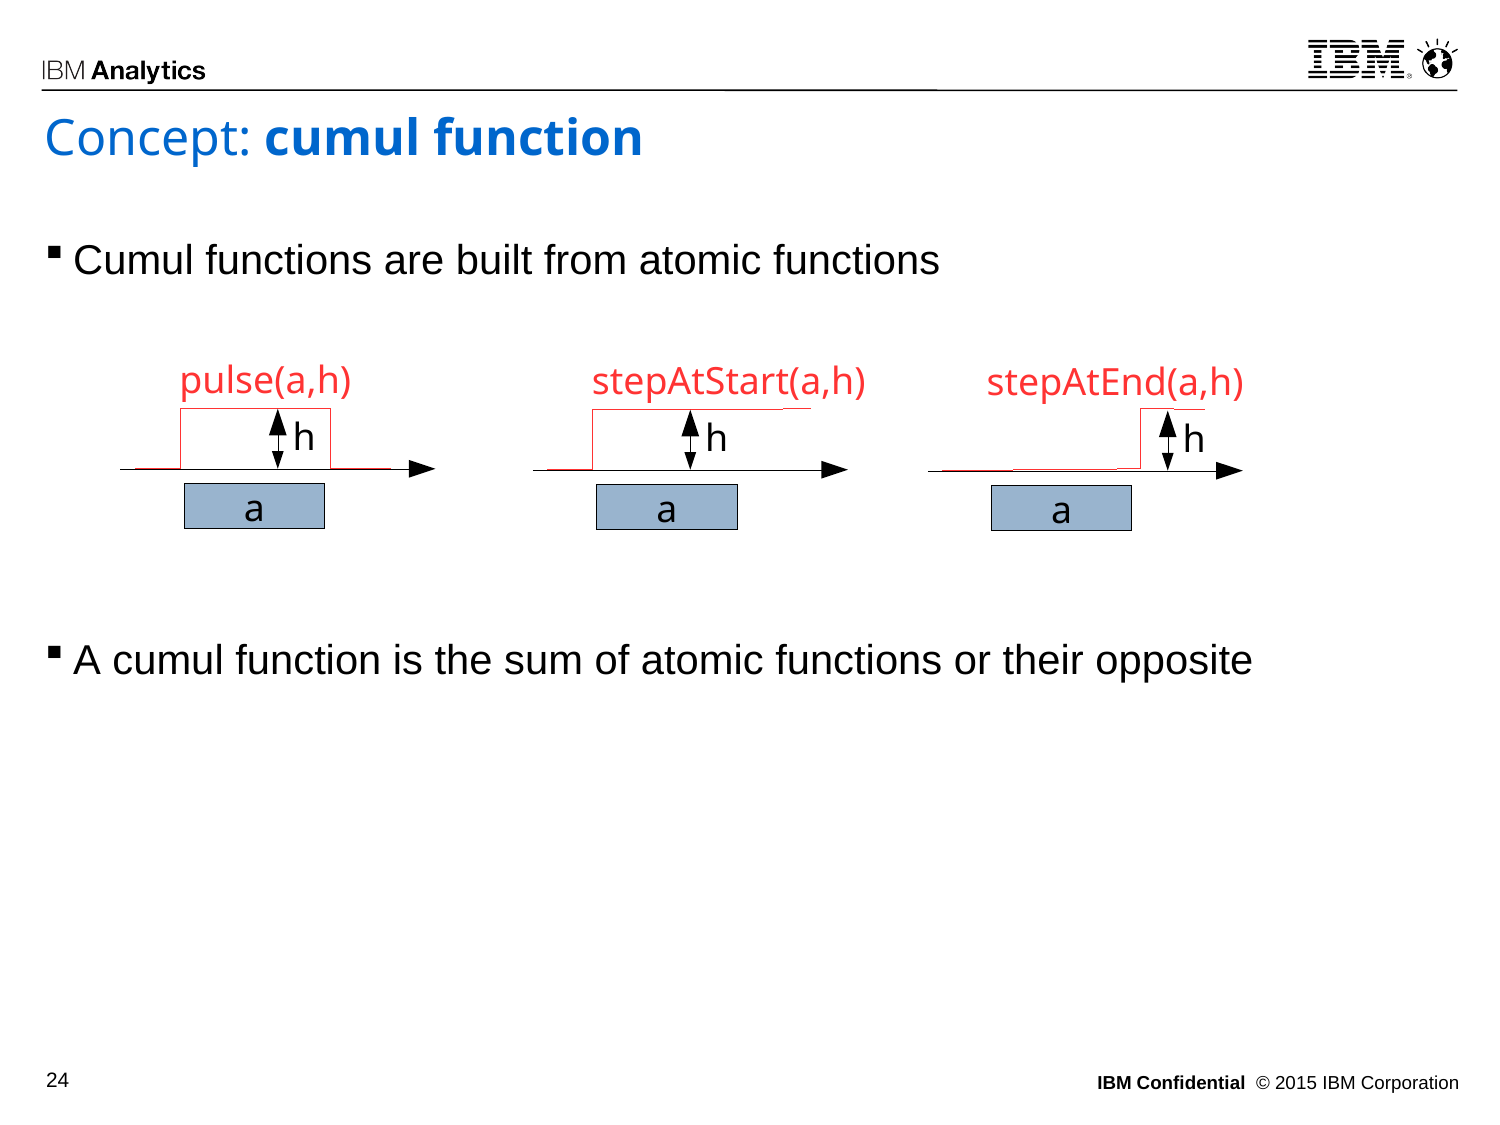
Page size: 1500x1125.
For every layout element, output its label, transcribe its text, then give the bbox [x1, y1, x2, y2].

picture [1294, 24, 1469, 91]
text_box a [991, 485, 1132, 531]
text_box h [277, 405, 329, 466]
text_box pulse(a,h) [164, 348, 362, 409]
title Concept: cumul function [29, 97, 1500, 203]
picture [24, 42, 224, 99]
text_box stepAtStart(a,h) [577, 349, 872, 410]
text_box a [596, 484, 738, 530]
text_box h [1167, 407, 1219, 468]
list Cumul functions are built from atomic functions A cumul function is the sum of atomic functions or their opposite [29, 224, 1456, 1066]
text_box a [184, 483, 325, 529]
text_box stepAtEnd(a,h) [971, 350, 1252, 411]
text_box h [690, 406, 741, 467]
